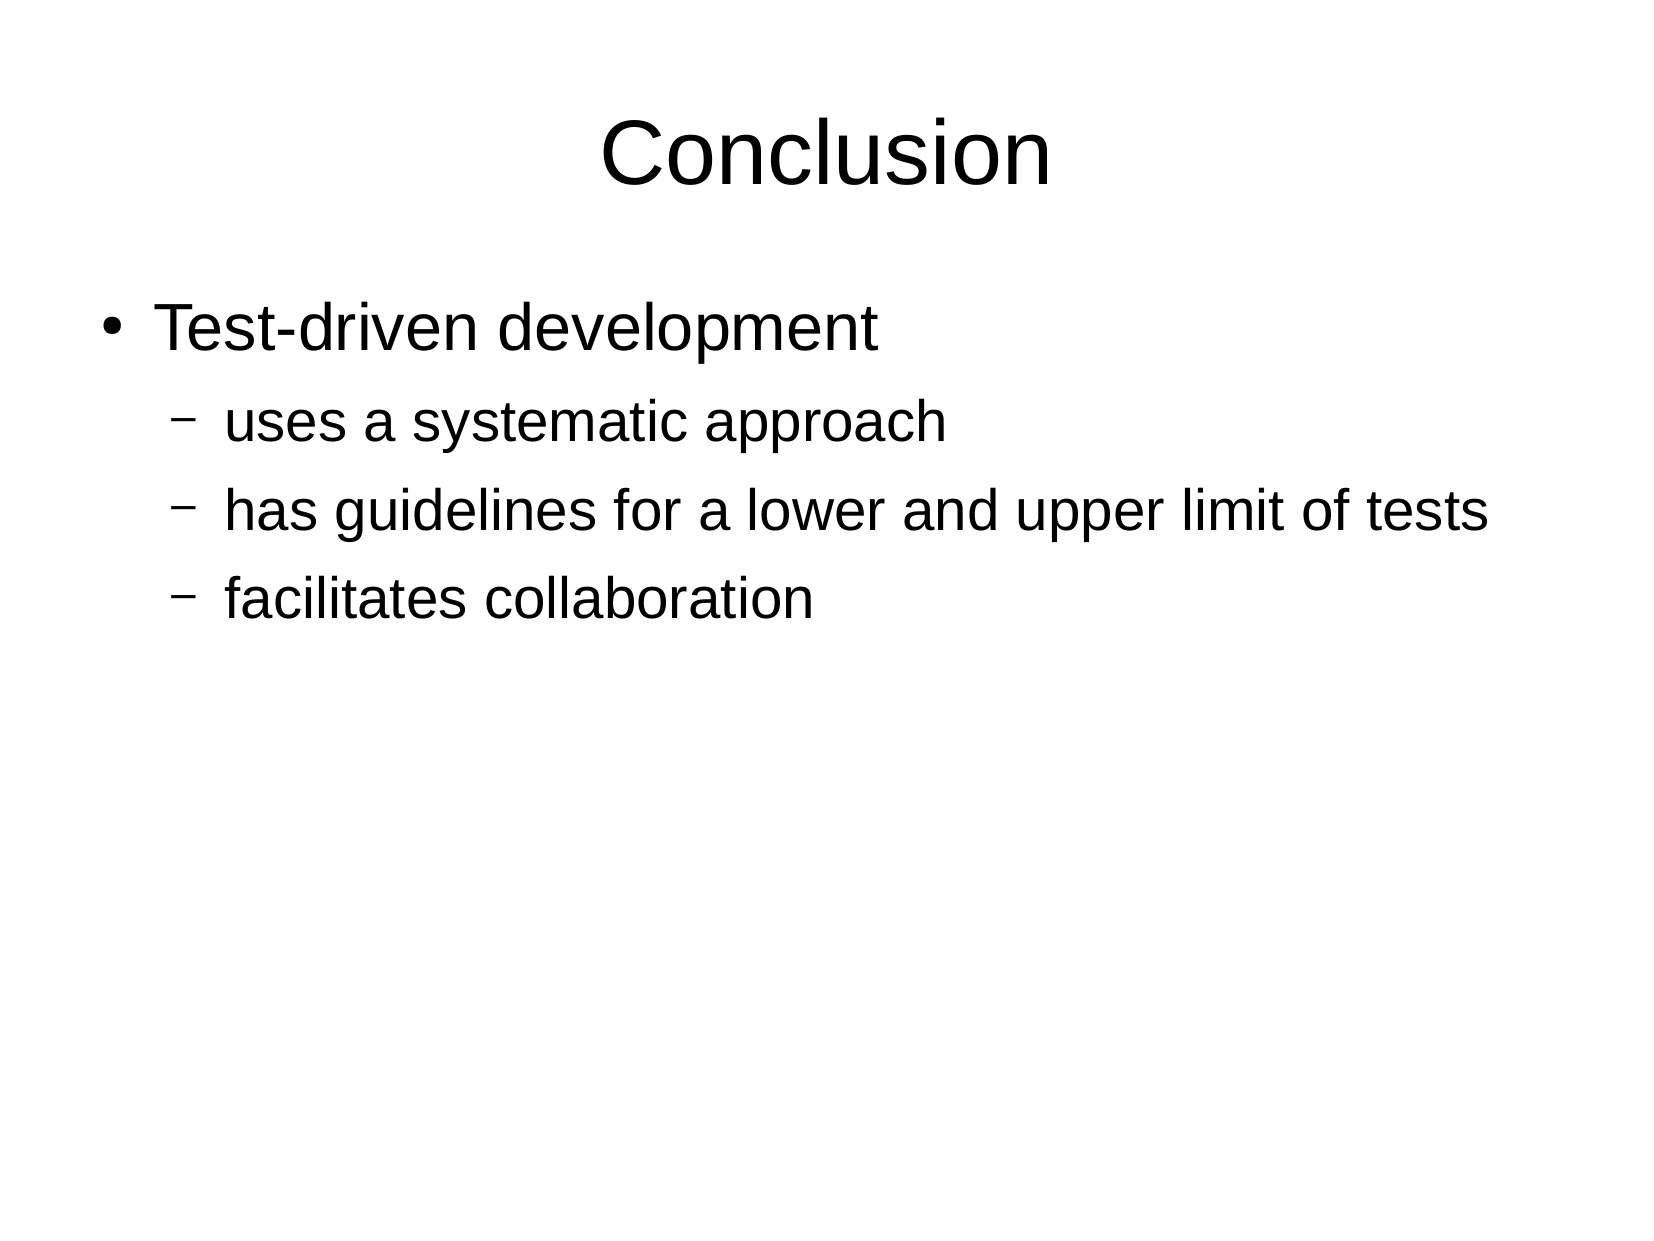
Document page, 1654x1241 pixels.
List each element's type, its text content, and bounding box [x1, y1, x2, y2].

list Test-driven development uses a systematic approach has guidelines for a lower and upper limit of tests facilitates collaboration [82, 290, 1571, 1010]
title Conclusion [82, 49, 1571, 257]
